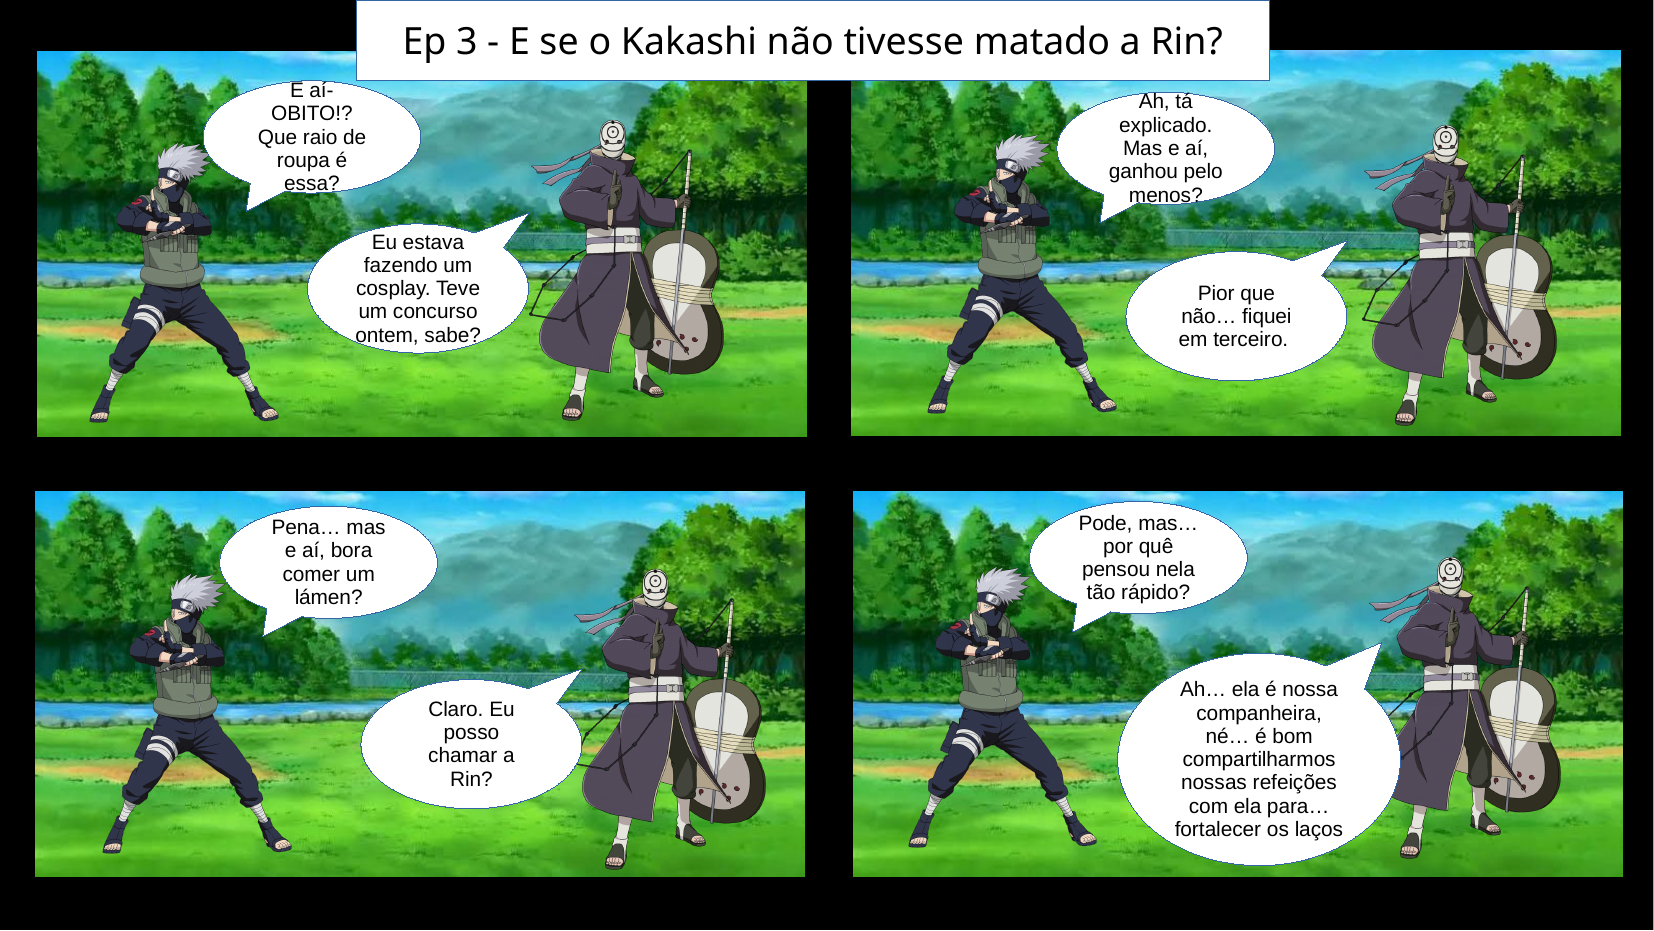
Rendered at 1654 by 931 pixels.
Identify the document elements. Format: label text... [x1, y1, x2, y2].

text_box Claro. Eu posso chamar a Rin? [360, 668, 583, 809]
text_box Eu estava fazendo um cosplay. Teve um concurso ontem, sabe? [307, 212, 529, 354]
text_box Pode, mas… por quê pensou nela tão rápido? [1029, 501, 1248, 632]
text_box Ep 3 - E se o Kakashi não tivesse matado a Rin? [356, 0, 1270, 81]
picture [851, 50, 1621, 436]
picture [35, 491, 805, 877]
picture [37, 51, 807, 437]
text_box Ah, tá explicado. Mas e aí, ganhou pelo menos? [1056, 92, 1275, 223]
text_box E aí-OBITO!? Que raio de roupa é essa? [203, 80, 421, 212]
text_box Pior que não… fiquei em terceiro. [1125, 240, 1348, 381]
picture [853, 491, 1623, 877]
text_box Ah… ela é nossa companheira, né… é bom compartilharmos nossas refeições com ela para… fortalecer os laços [1117, 642, 1401, 866]
text_box Pena… mas e aí, bora comer um lámen? [219, 506, 438, 637]
